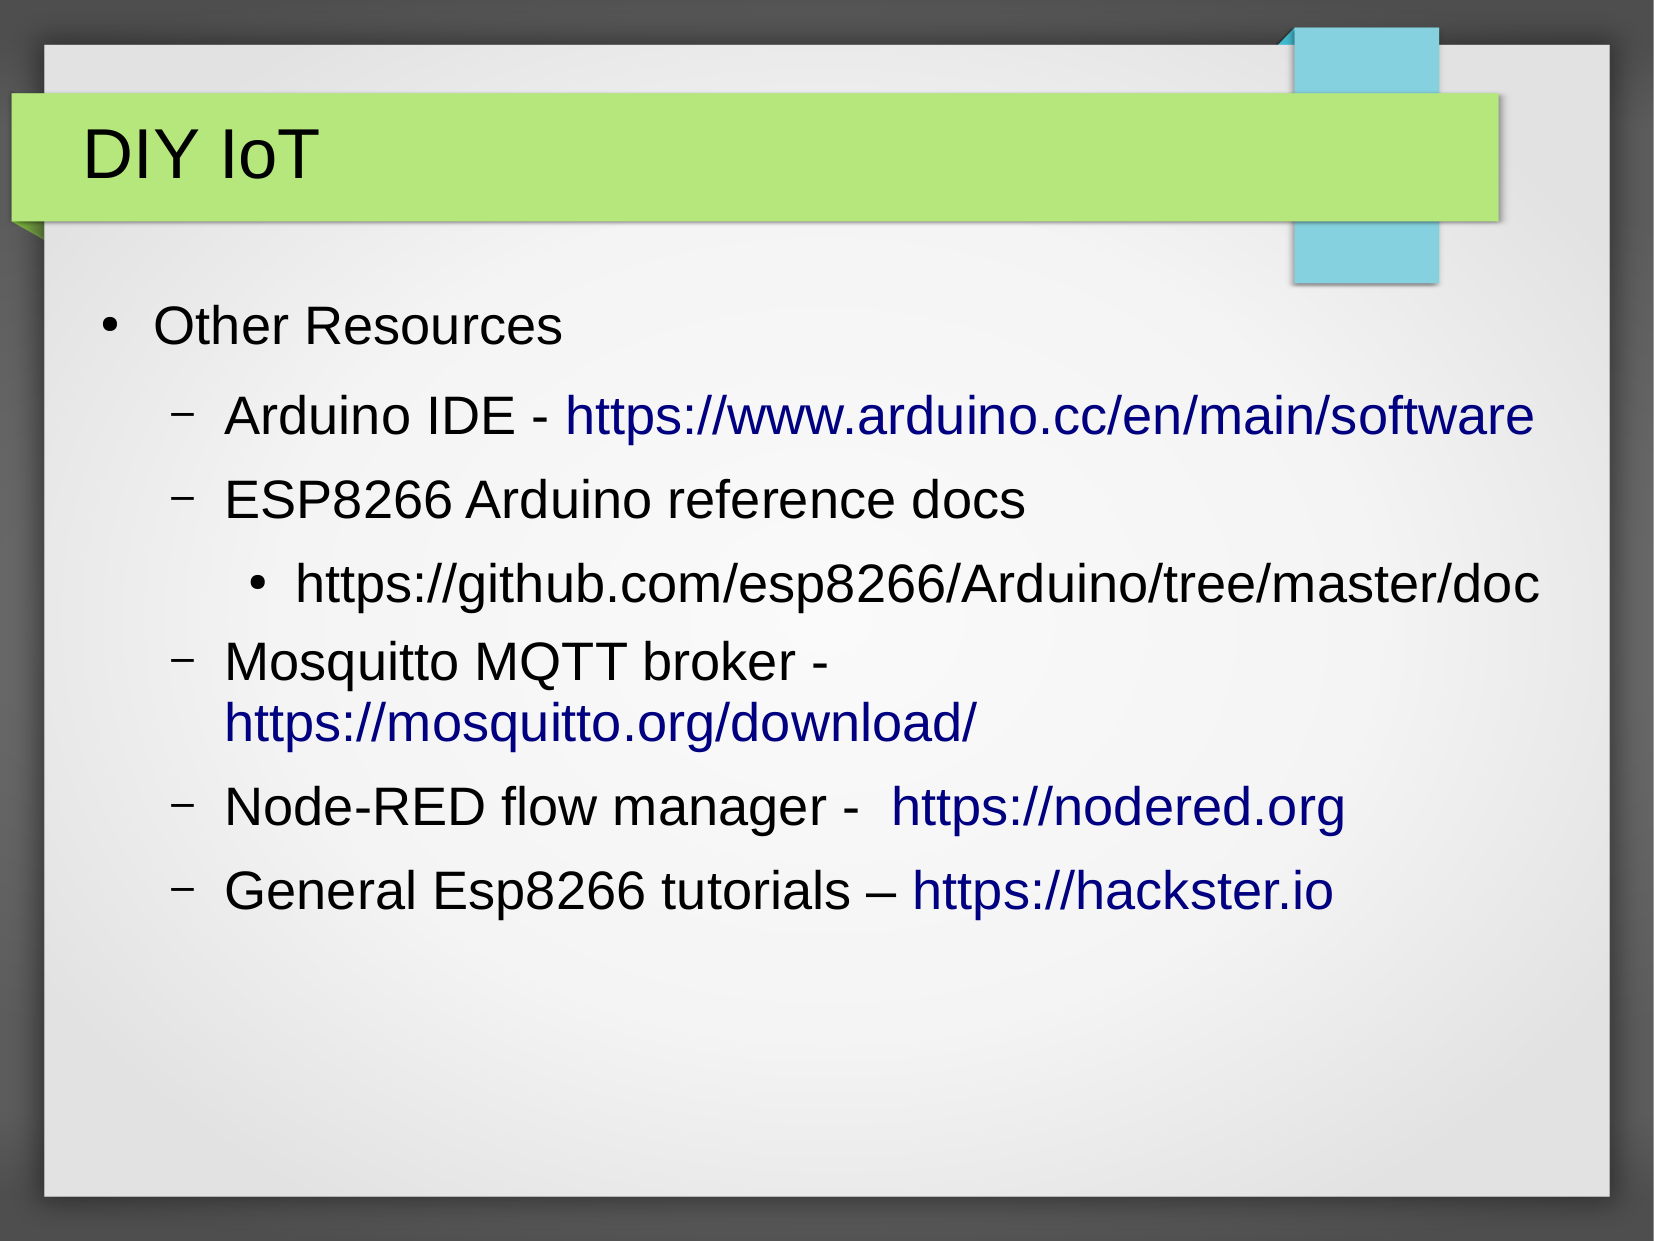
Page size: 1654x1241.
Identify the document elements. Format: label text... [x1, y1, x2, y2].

list Other Resources Arduino IDE - https://www.arduino.cc/en/main/software ESP8266 Arduino reference docs https://github.com/esp8266/Arduino/tree/master/doc Mosquitto MQTT broker - https://mosquitto.org/download/ Node-RED flow manager - https://nodered.org General Esp8266 tutorials – https://hackster.io [82, 295, 1571, 1015]
title DIY IoT [82, 94, 1264, 213]
picture [0, 0, 1654, 1241]
